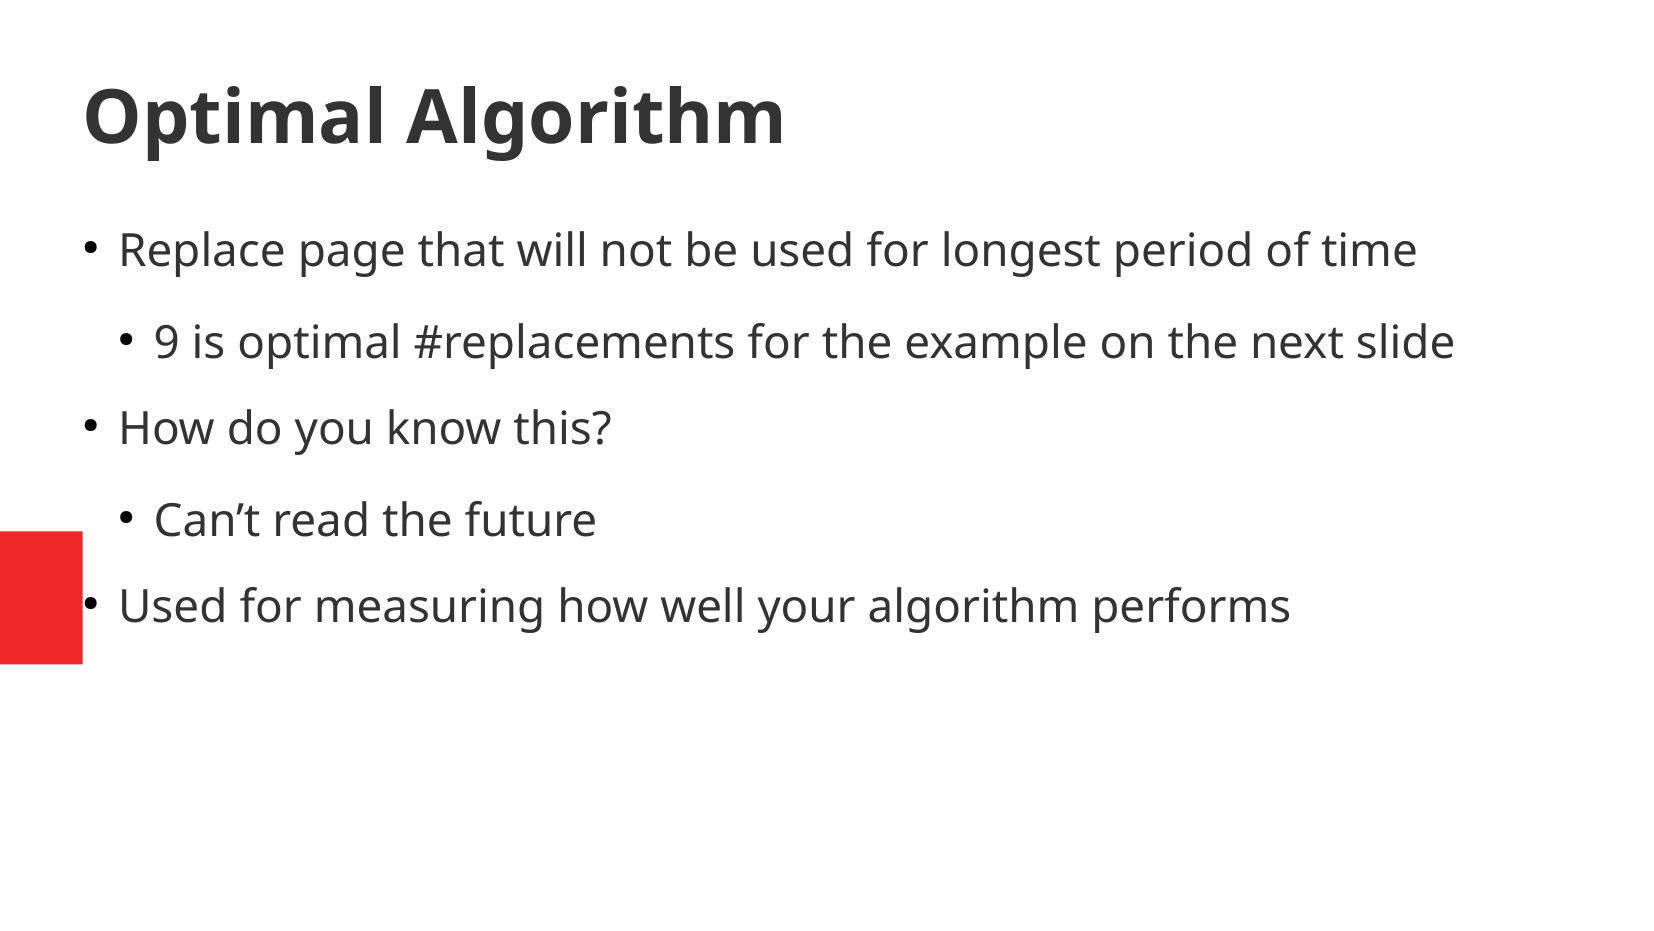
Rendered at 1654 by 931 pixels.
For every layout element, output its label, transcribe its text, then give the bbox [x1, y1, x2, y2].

title Optimal Algorithm [82, 37, 1571, 193]
list Replace page that will not be used for longest period of time 9 is optimal #replacements for the example on the next slide How do you know this? Can’t read the future Used for measuring how well your algorithm performs [82, 217, 1595, 910]
